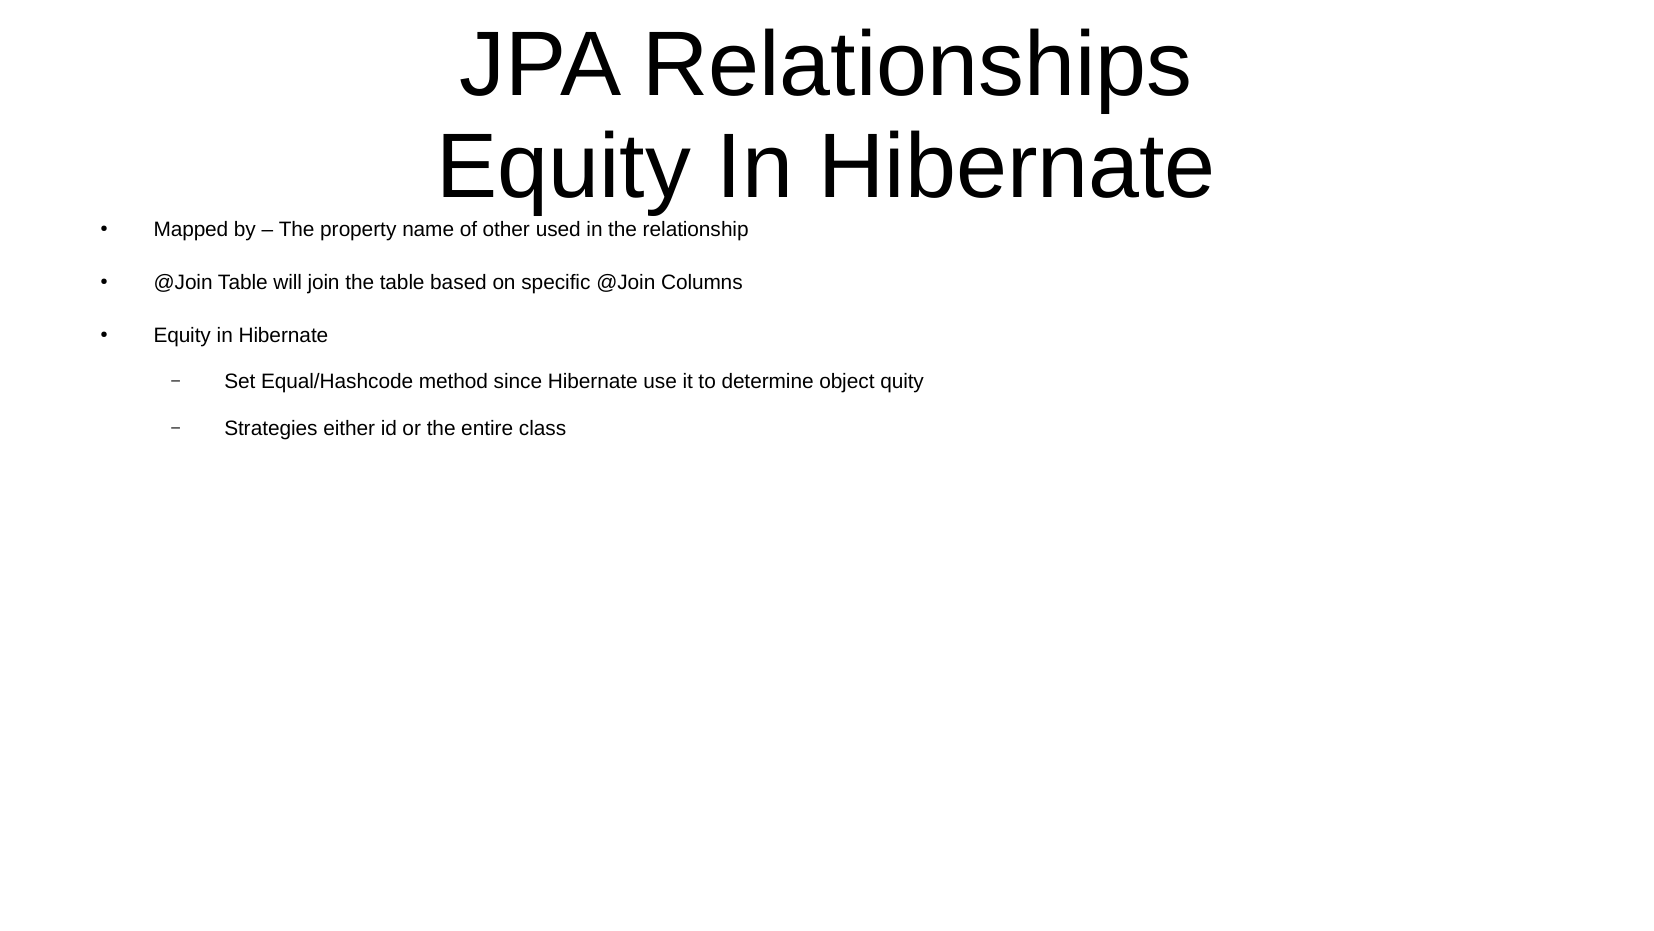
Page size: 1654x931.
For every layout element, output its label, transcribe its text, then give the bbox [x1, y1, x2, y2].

list Mapped by – The property name of other used in the relationship @Join Table will join the table based on specific @Join Columns Equity in Hibernate Set Equal/Hashcode method since Hibernate use it to determine object quity Strategies either id or the entire class [82, 217, 1613, 901]
title JPA Relationships Equity In Hibernate [82, 12, 1571, 217]
